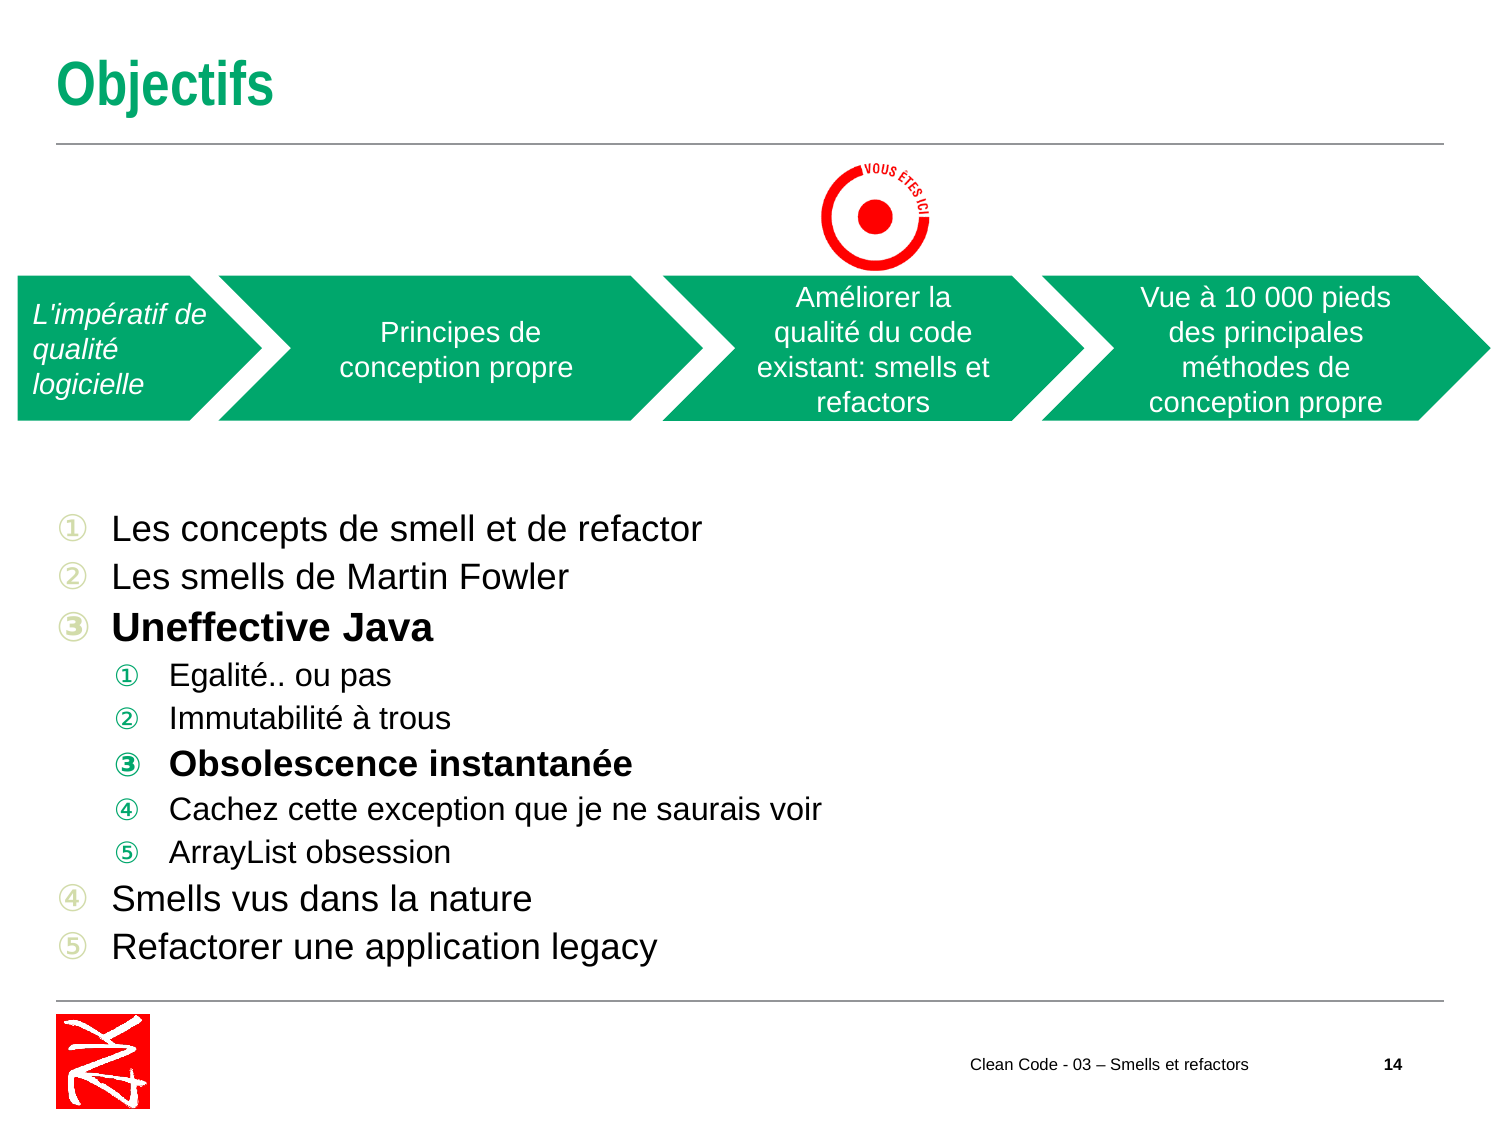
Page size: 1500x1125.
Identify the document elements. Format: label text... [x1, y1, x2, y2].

list Les concepts de smell et de refactor Les smells de Martin Fowler Uneffective Java Egalité.. ou pas Immutabilité à trous Obsolescence instantanée Cachez cette exception que je ne saurais voir ArrayList obsession Smells vus dans la nature Refactorer une application legacy [56, 456, 1444, 972]
slide_number <number> [1372, 1049, 1403, 1079]
text_box Principes de conception propre [218, 275, 704, 421]
picture [810, 153, 941, 275]
text_box L'impératif de qualité logicielle [17, 275, 262, 421]
title Objectifs [56, 18, 1444, 142]
text_box Améliorer la qualité du code existant: smells et refactors [662, 275, 1085, 421]
text_box Vue à 10 000 pieds des principales méthodes de conception propre [1041, 275, 1491, 421]
footer Clean Code - 03 – Smells et refactors [919, 1049, 1250, 1079]
picture [55, 1014, 151, 1109]
